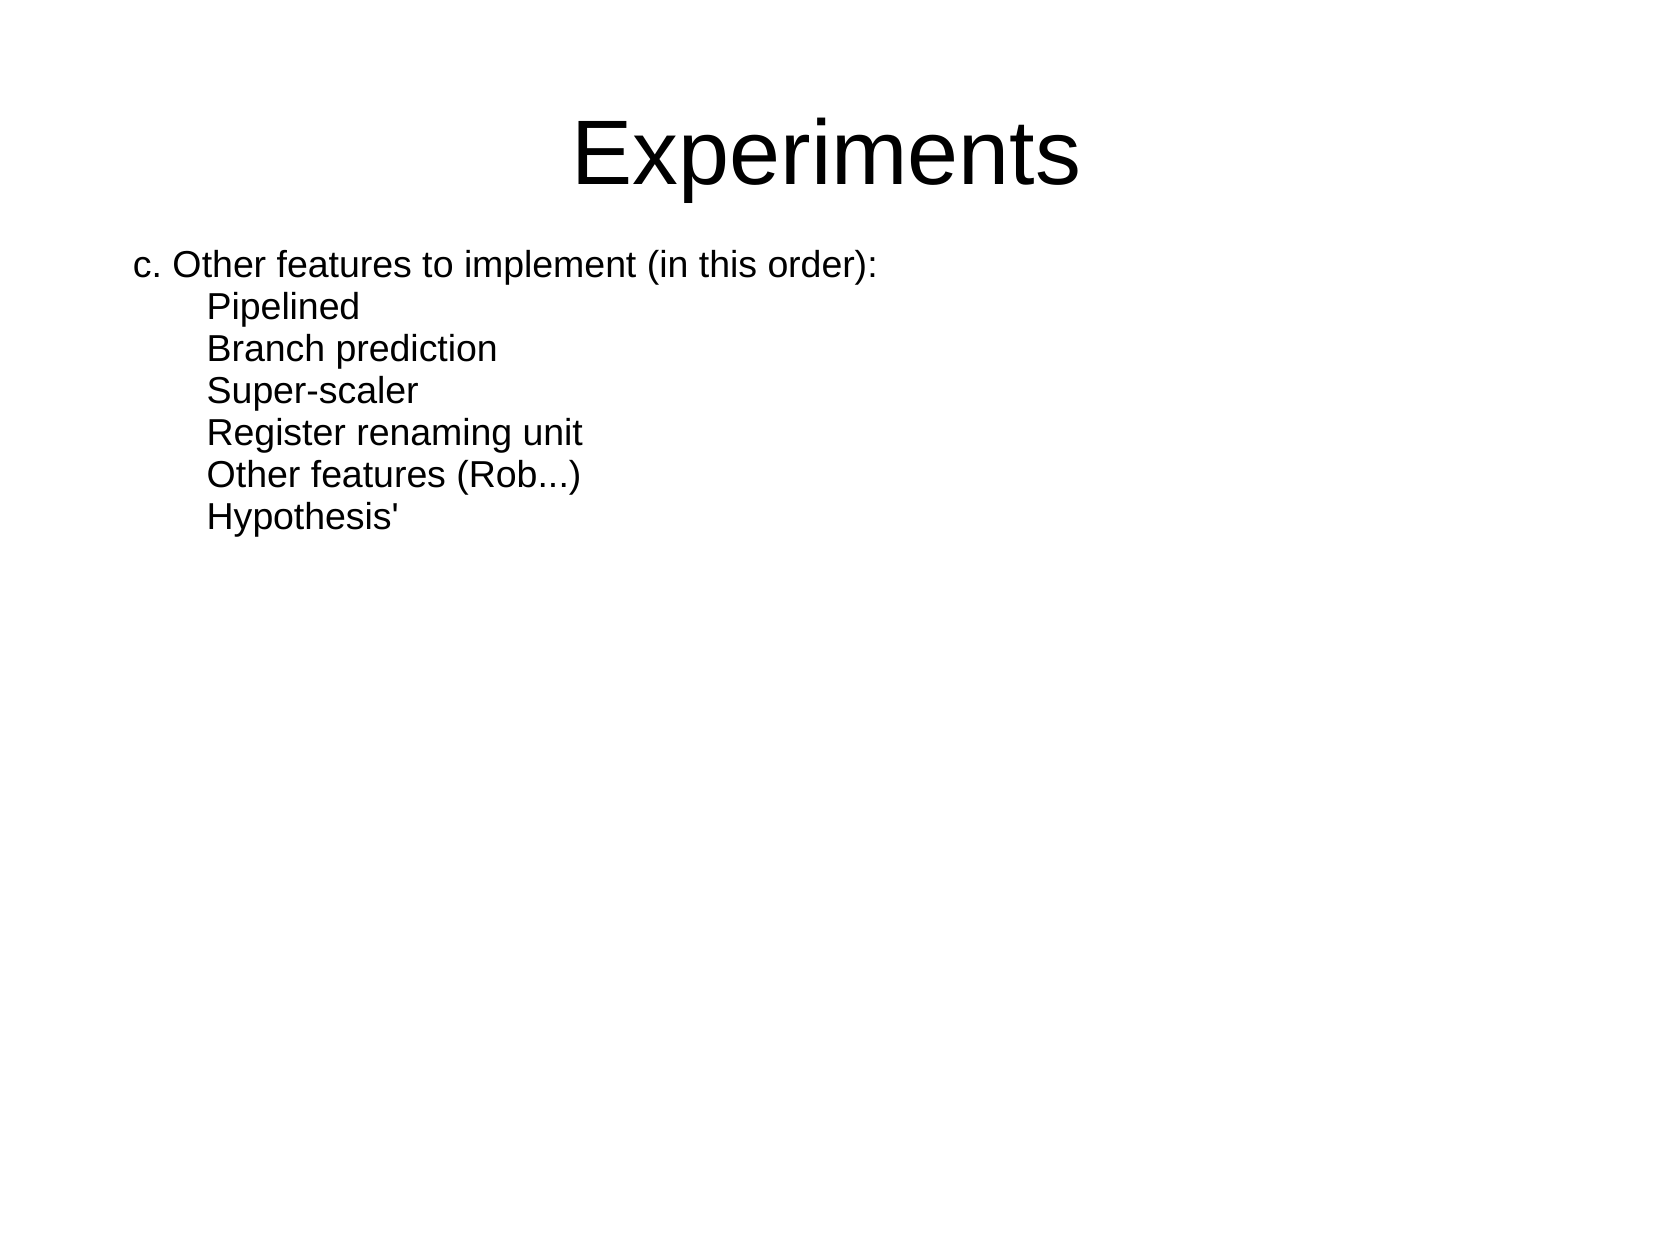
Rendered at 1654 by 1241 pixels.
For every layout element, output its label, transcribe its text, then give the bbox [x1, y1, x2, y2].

title Experiments [82, 49, 1571, 257]
text_box c. Other features to implement (in this order): Pipelined Branch prediction Super-scaler Register renaming unit Other features (Rob...) Hypothesis' [118, 236, 1536, 587]
